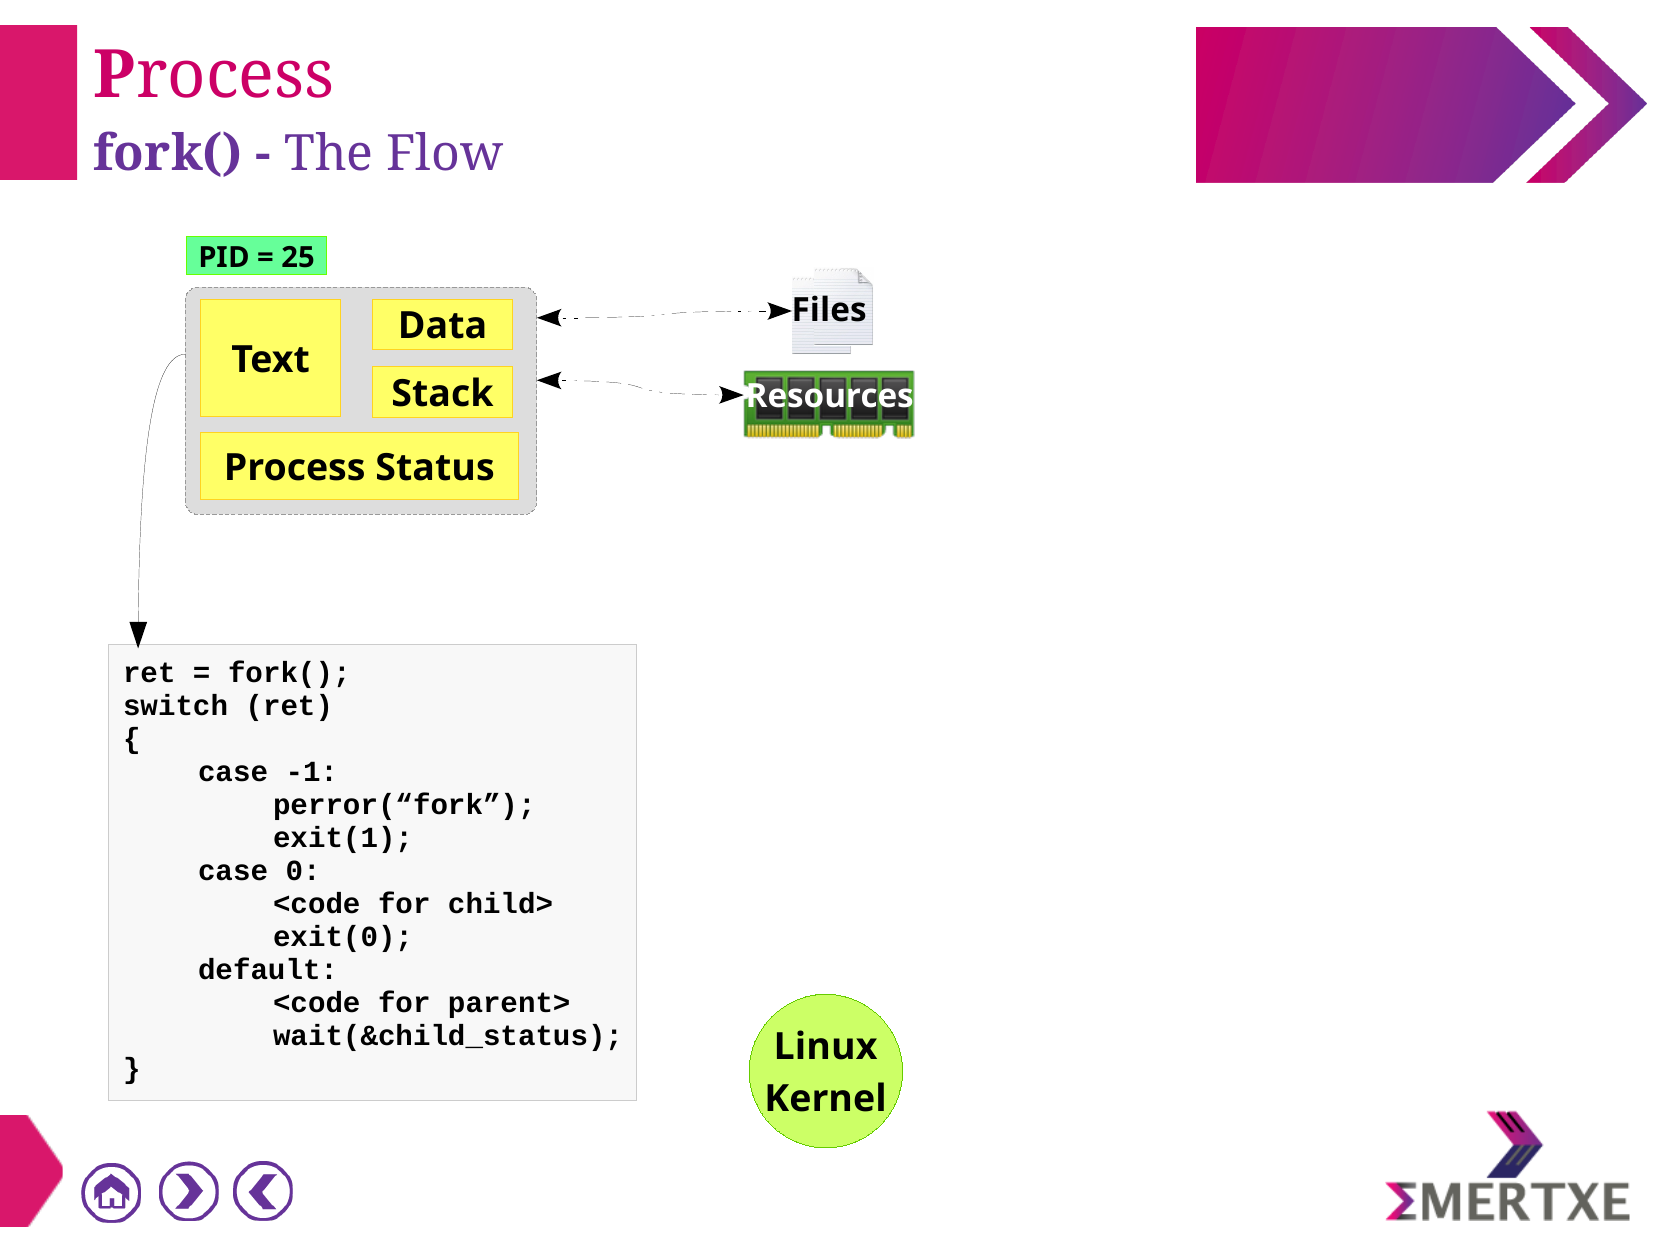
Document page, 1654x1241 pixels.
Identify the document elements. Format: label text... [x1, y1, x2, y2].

picture [81, 1163, 141, 1223]
picture [743, 267, 916, 440]
text_box Process Status [200, 432, 519, 500]
text_box PID = 25 [186, 236, 327, 275]
text_box Stack [372, 366, 513, 418]
picture [233, 1161, 293, 1221]
text_box Data [372, 299, 513, 350]
picture [1385, 1107, 1631, 1221]
text_box ret = fork(); switch (ret) { case -1: perror(“fork”); exit(1); case 0: <code for child> exit(0); default: <code for parent> wait(&child_status); } [108, 644, 637, 1101]
text_box Text [200, 299, 341, 417]
text_box [185, 287, 537, 515]
picture [1571, 27, 1647, 183]
picture [159, 1161, 219, 1221]
text_box Linux Kernel [749, 994, 903, 1148]
title Process fork() - The Flow [93, 2, 1571, 210]
